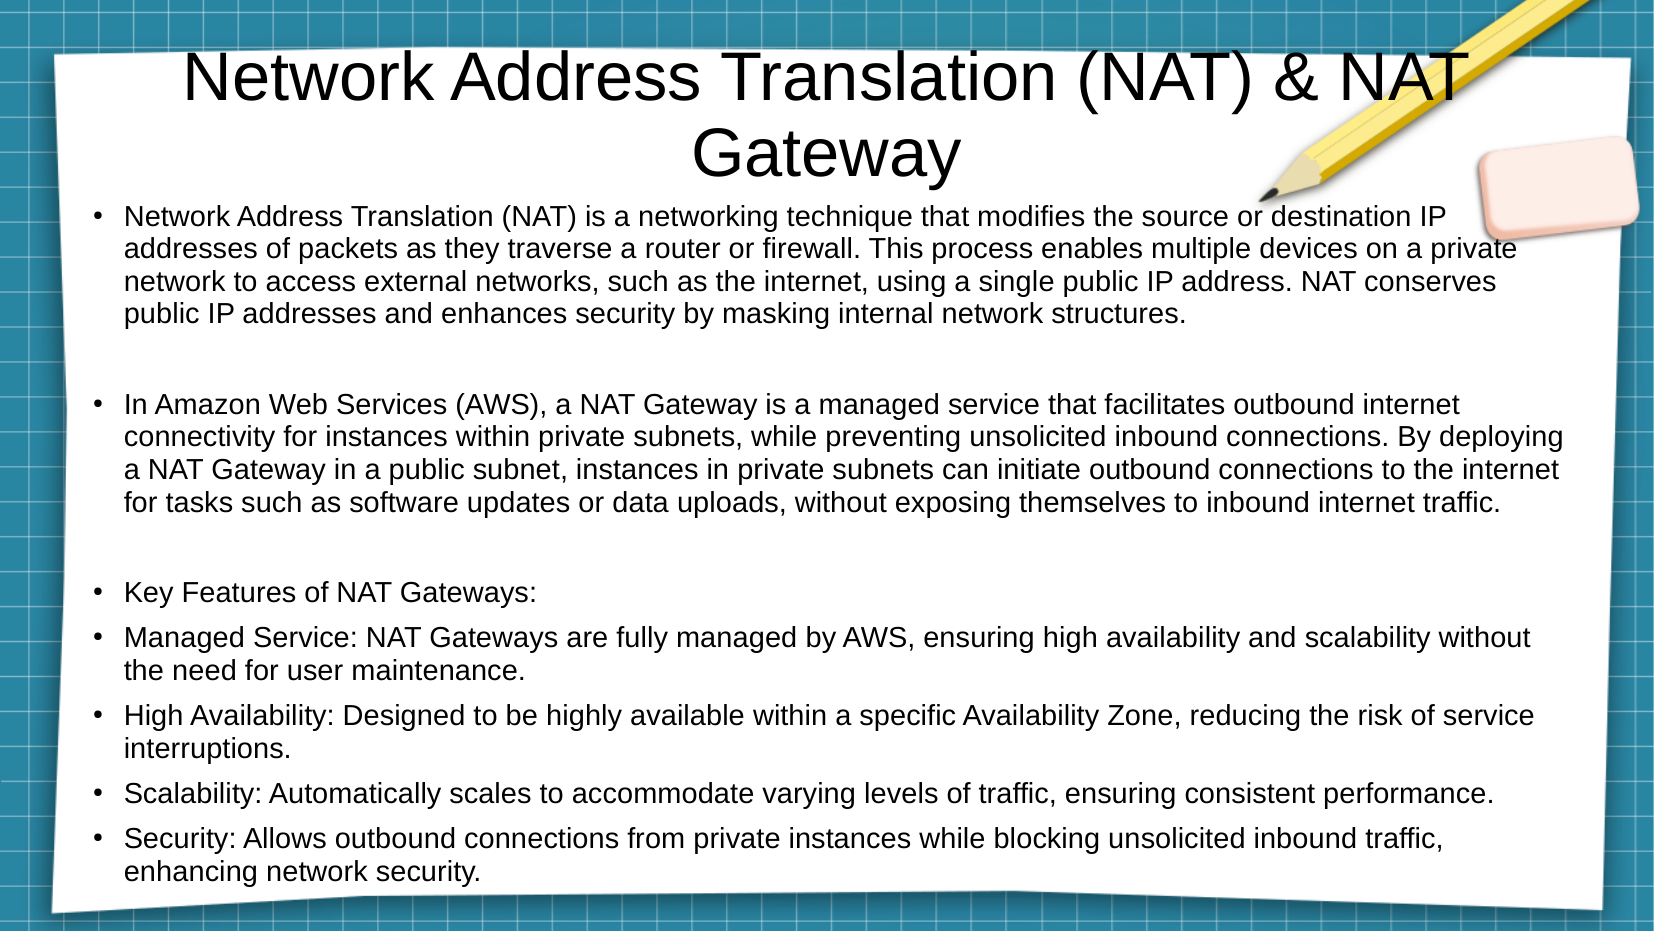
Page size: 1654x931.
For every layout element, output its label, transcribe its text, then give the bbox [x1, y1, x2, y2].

title Network Address Translation (NAT) & NAT Gateway [82, 37, 1571, 193]
picture [0, 0, 1654, 931]
list Network Address Translation (NAT) is a networking technique that modifies the source or destination IP addresses of packets as they traverse a router or firewall. This process enables multiple devices on a private network to access external networks, such as the internet, using a single public IP address. NAT conserves public IP addresses and enhances security by masking internal network structures. In Amazon Web Services (AWS), a NAT Gateway is a managed service that facilitates outbound internet connectivity for instances within private subnets, while preventing unsolicited inbound connections. By deploying a NAT Gateway in a public subnet, instances in private subnets can initiate outbound connections to the internet for tasks such as software updates or data uploads, without exposing themselves to inbound internet traffic. Key Features of NAT Gateways: Managed Service: NAT Gateways are fully managed by AWS, ensuring high availability and scalability without the need for user maintenance. High Availability: Designed to be highly available within a specific Availability Zone, reducing the risk of service interruptions. Scalability: Automatically scales to accommodate varying levels of traffic, ensuring consistent performance. Security: Allows outbound connections from private instances while blocking unsolicited inbound traffic, enhancing network security. [82, 199, 1571, 901]
